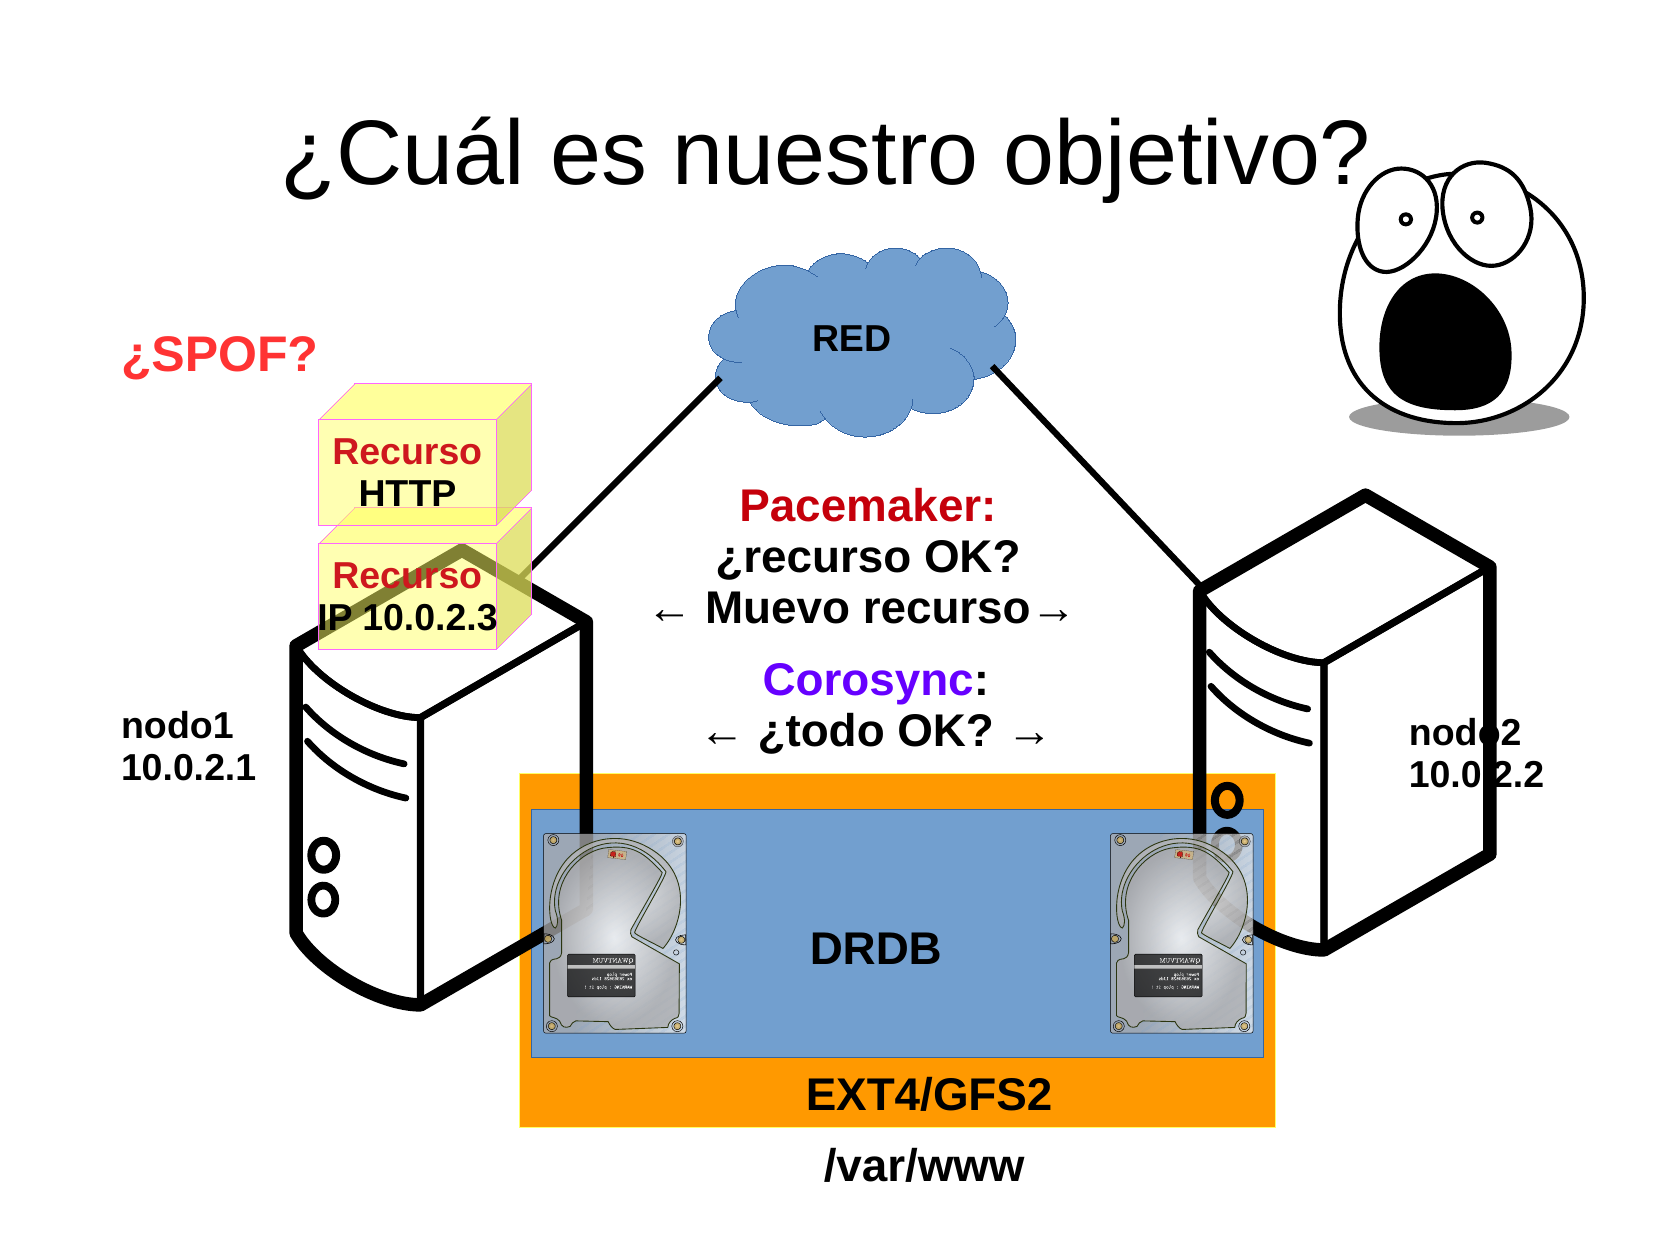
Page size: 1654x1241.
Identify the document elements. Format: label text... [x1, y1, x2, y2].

text_box ¿SPOF? [106, 318, 333, 390]
picture [532, 543, 549, 560]
picture [289, 543, 687, 1034]
text_box Corosync: ← ¿todo OK? → [667, 646, 1098, 815]
text_box Recurso HTTP [318, 420, 496, 526]
text_box /var/www [809, 1132, 1040, 1199]
text_box DRDB [795, 915, 957, 982]
text_box nodo2 10.0.2.2 [1394, 704, 1560, 804]
text_box Pacemaker: ¿recurso OK? ← Muevo recurso→ [631, 472, 1105, 744]
text_box [519, 773, 1276, 1128]
text_box EXT4/GFS2 [791, 1061, 1068, 1128]
picture [1311, 147, 1613, 449]
title ¿Cuál es nuestro objetivo? [82, 49, 1571, 257]
text_box RED [708, 248, 1016, 438]
text_box Recurso IP 10.0.2.3 [318, 544, 496, 650]
text_box nodo1 10.0.2.1 [106, 696, 272, 796]
picture [1110, 488, 1497, 1034]
